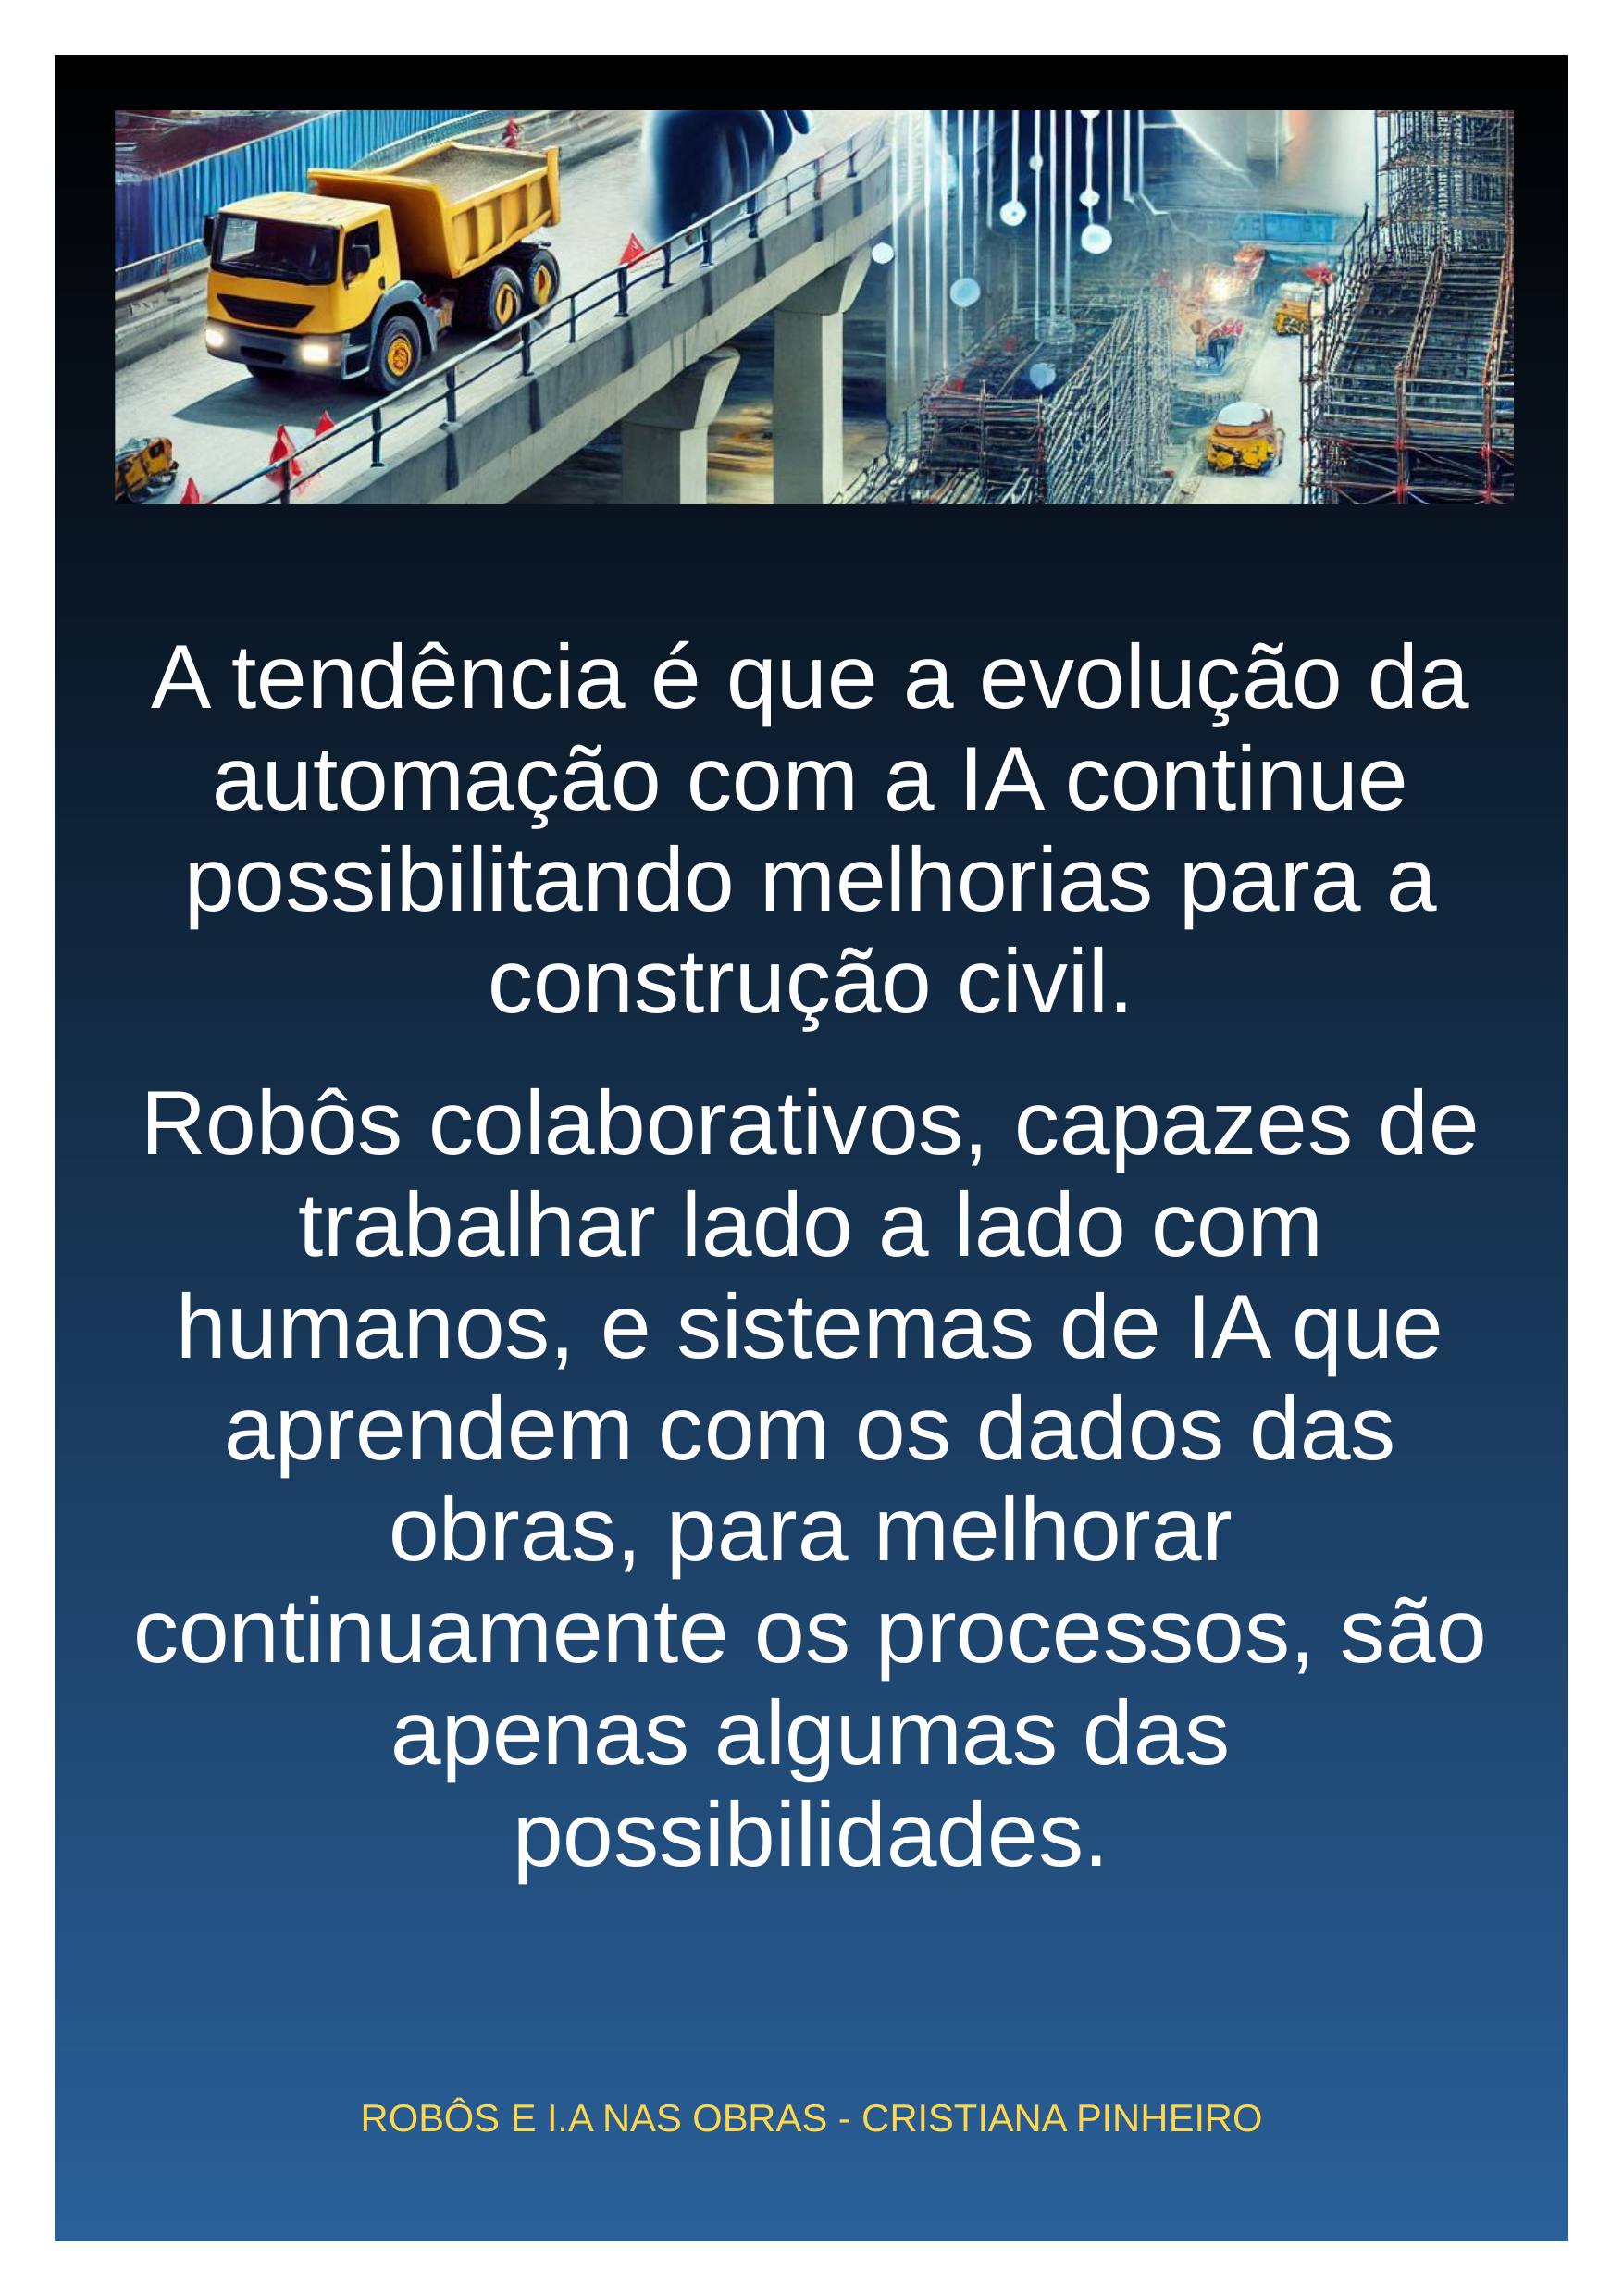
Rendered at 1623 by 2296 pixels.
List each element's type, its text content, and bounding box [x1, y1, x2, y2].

list Robôs e I.A nas Obras - Cristiana Pinheiro [130, 2096, 1493, 2187]
picture [115, 110, 1514, 504]
list A tendência é que a evolução da automação com a IA continue possibilitando melhorias para a construção civil. Robôs colaborativos, capazes de trabalhar lado a lado com humanos, e sistemas de IA que aprendem com os dados das obras, para melhorar continuamente os processos, são apenas algumas das possibilidades. [130, 626, 1493, 1894]
